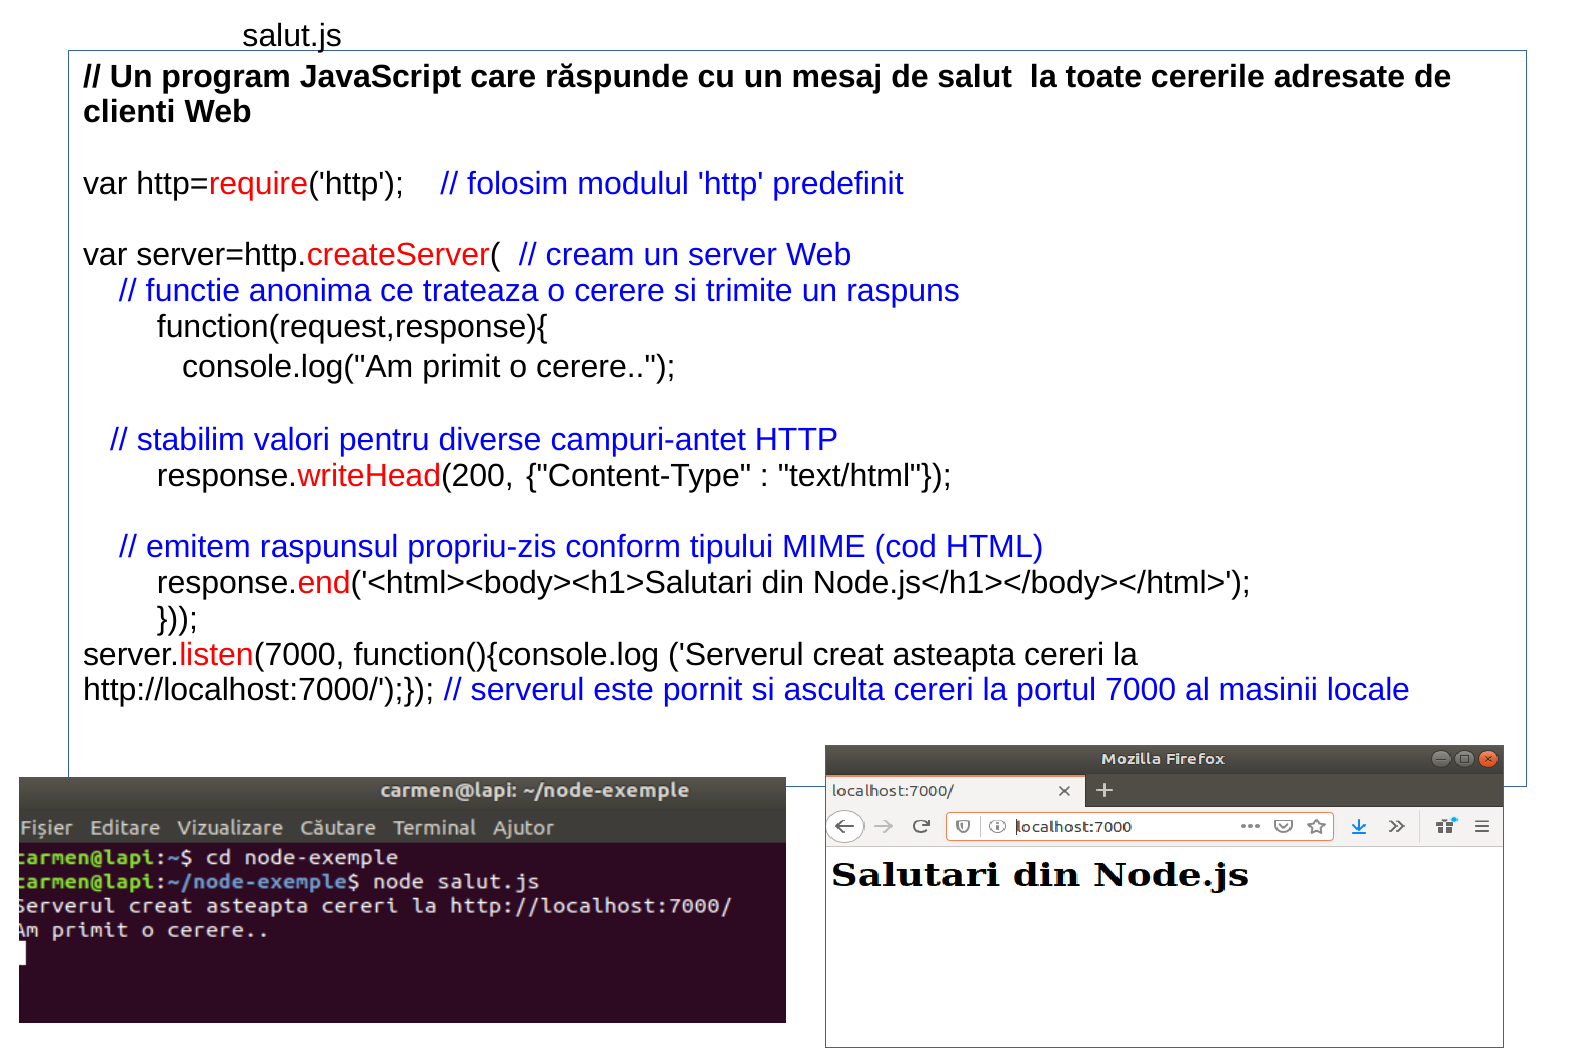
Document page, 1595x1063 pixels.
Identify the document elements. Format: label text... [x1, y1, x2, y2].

text_box salut.js [227, 10, 369, 61]
picture [19, 777, 786, 1023]
text_box // Un program JavaScript care răspunde cu un mesaj de salut la toate cererile adresate de clienti Web var http=require('http'); // folosim modulul 'http' predefinit var server=http.createServer( // cream un server Web // functie anonima ce trateaza o cerere si trimite un raspuns function(request,response){ console.log("Am primit o cerere.."); // stabilim valori pentru diverse campuri-antet HTTP response.writeHead(200, {"Content-Type" : "text/html"}); // emitem raspunsul propriu-zis conform tipului MIME (cod HTML) response.end('<html><body><h1>Salutari din Node.js</h1></body></html>'); })); server.listen(7000, function(){console.log ('Serverul creat asteapta cereri la http://localhost:7000/');}); // serverul este pornit si asculta cereri la portul 7000 al masinii locale [68, 50, 1527, 787]
picture [825, 745, 1504, 1048]
